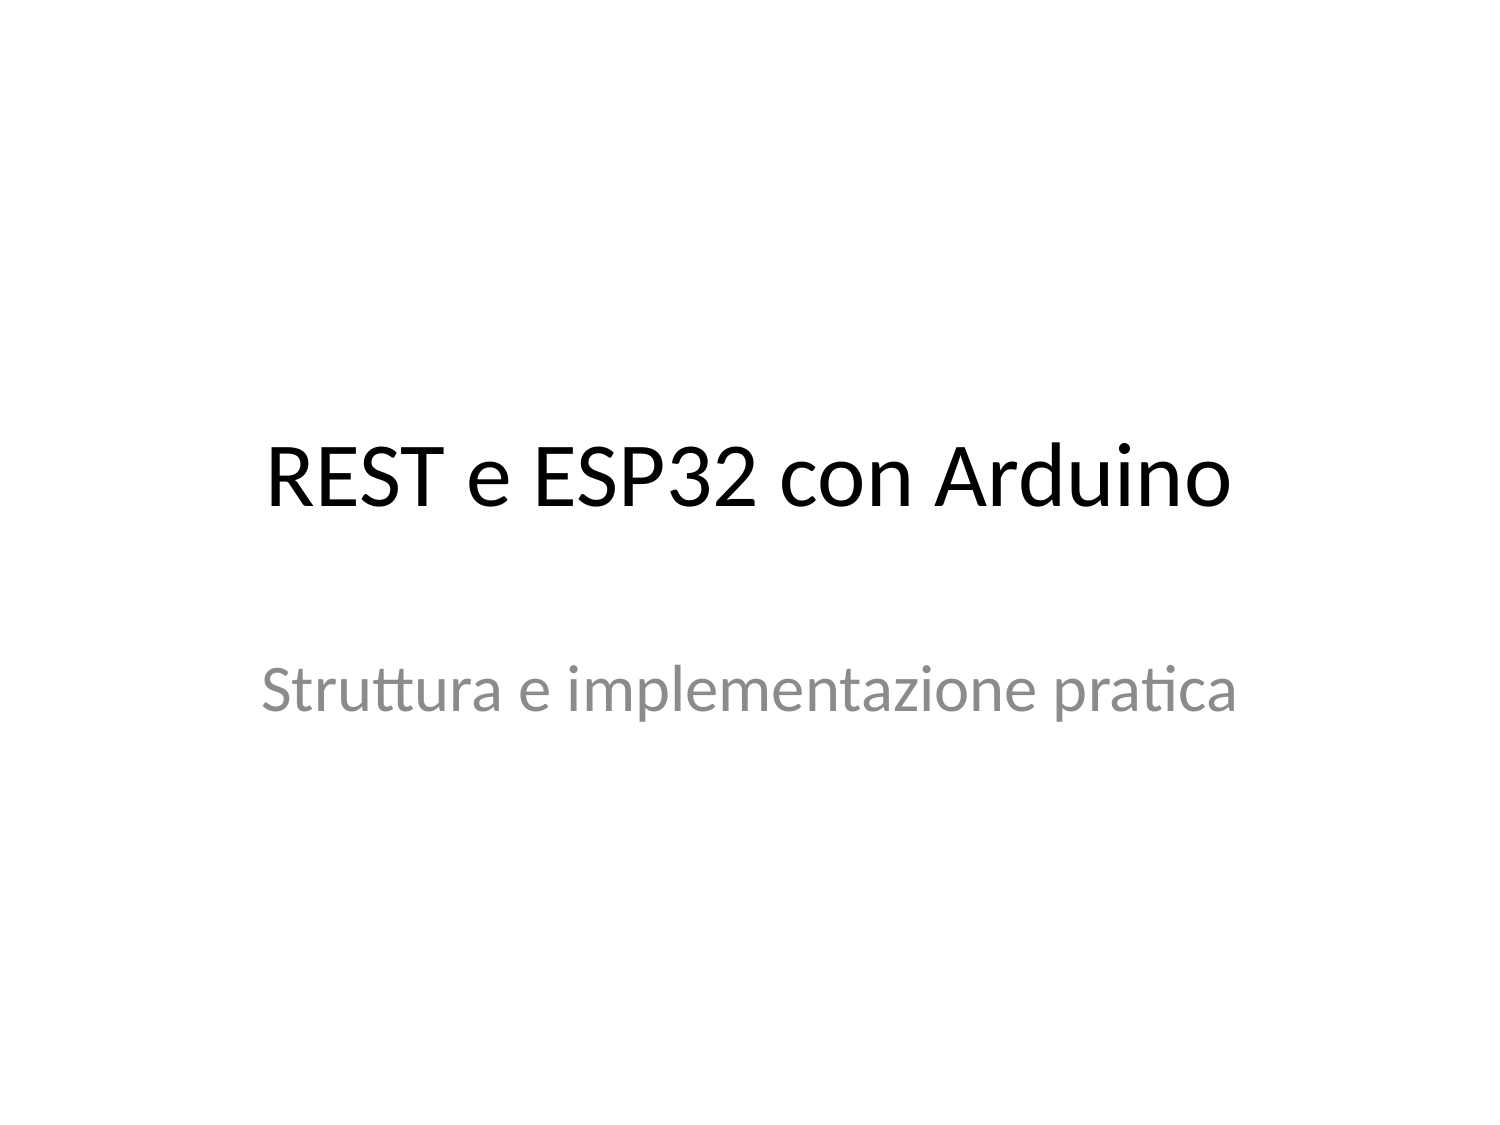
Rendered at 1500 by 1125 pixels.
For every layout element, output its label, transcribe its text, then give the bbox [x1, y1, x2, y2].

subtitle Struttura e implementazione pratica [225, 637, 1275, 925]
title REST e ESP32 con Arduino [112, 349, 1388, 591]
